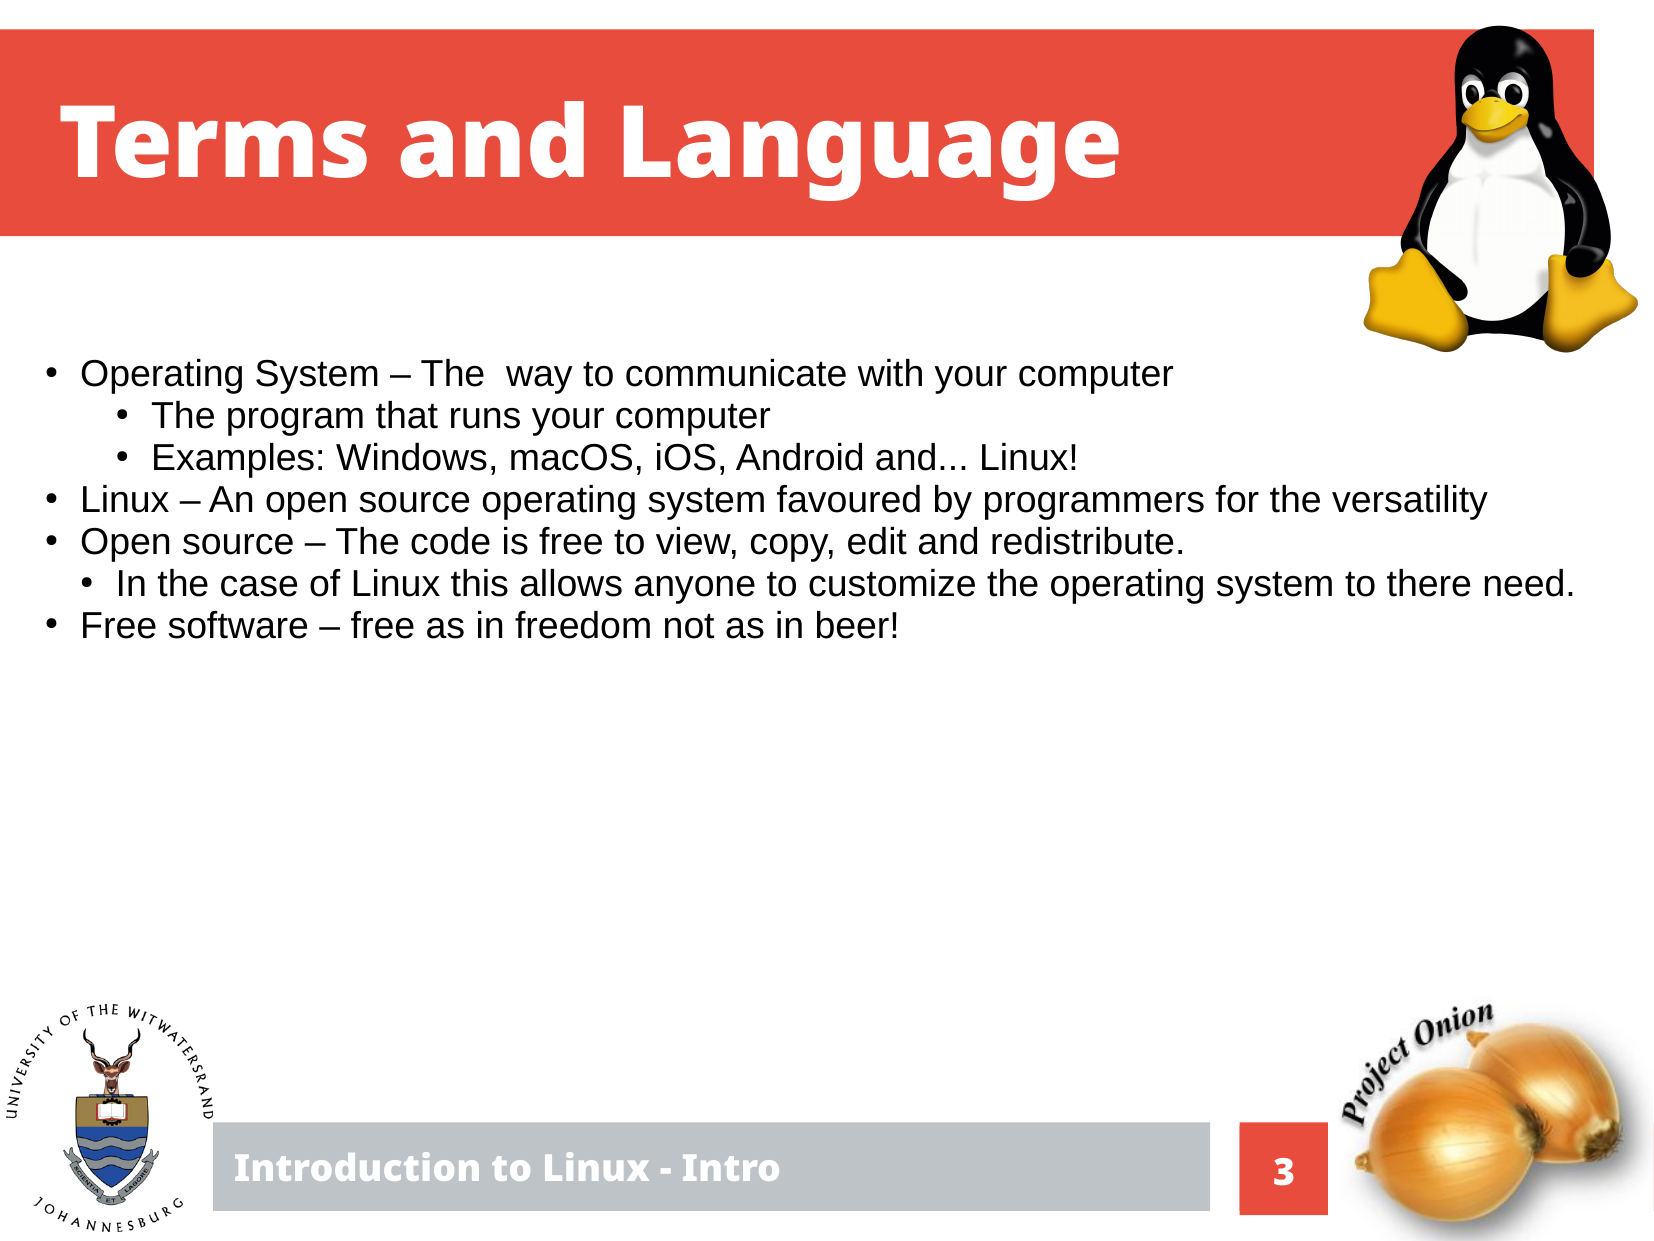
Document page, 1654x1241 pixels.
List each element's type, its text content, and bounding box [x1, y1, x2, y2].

picture [1328, 986, 1653, 1241]
text_box Operating System – The way to communicate with your computer The program that runs your computer Examples: Windows, macOS, iOS, Android and... Linux! Linux – An open source operating system favoured by programmers for the versatility Open source – The code is free to view, copy, edit and redistribute. In the case of Linux this allows anyone to customize the operating system to there need. Free software – free as in freedom not as in beer! [30, 345, 1632, 1051]
picture [6, 1004, 213, 1232]
picture [1345, 4, 1653, 367]
title Terms and Language [58, 59, 1594, 207]
